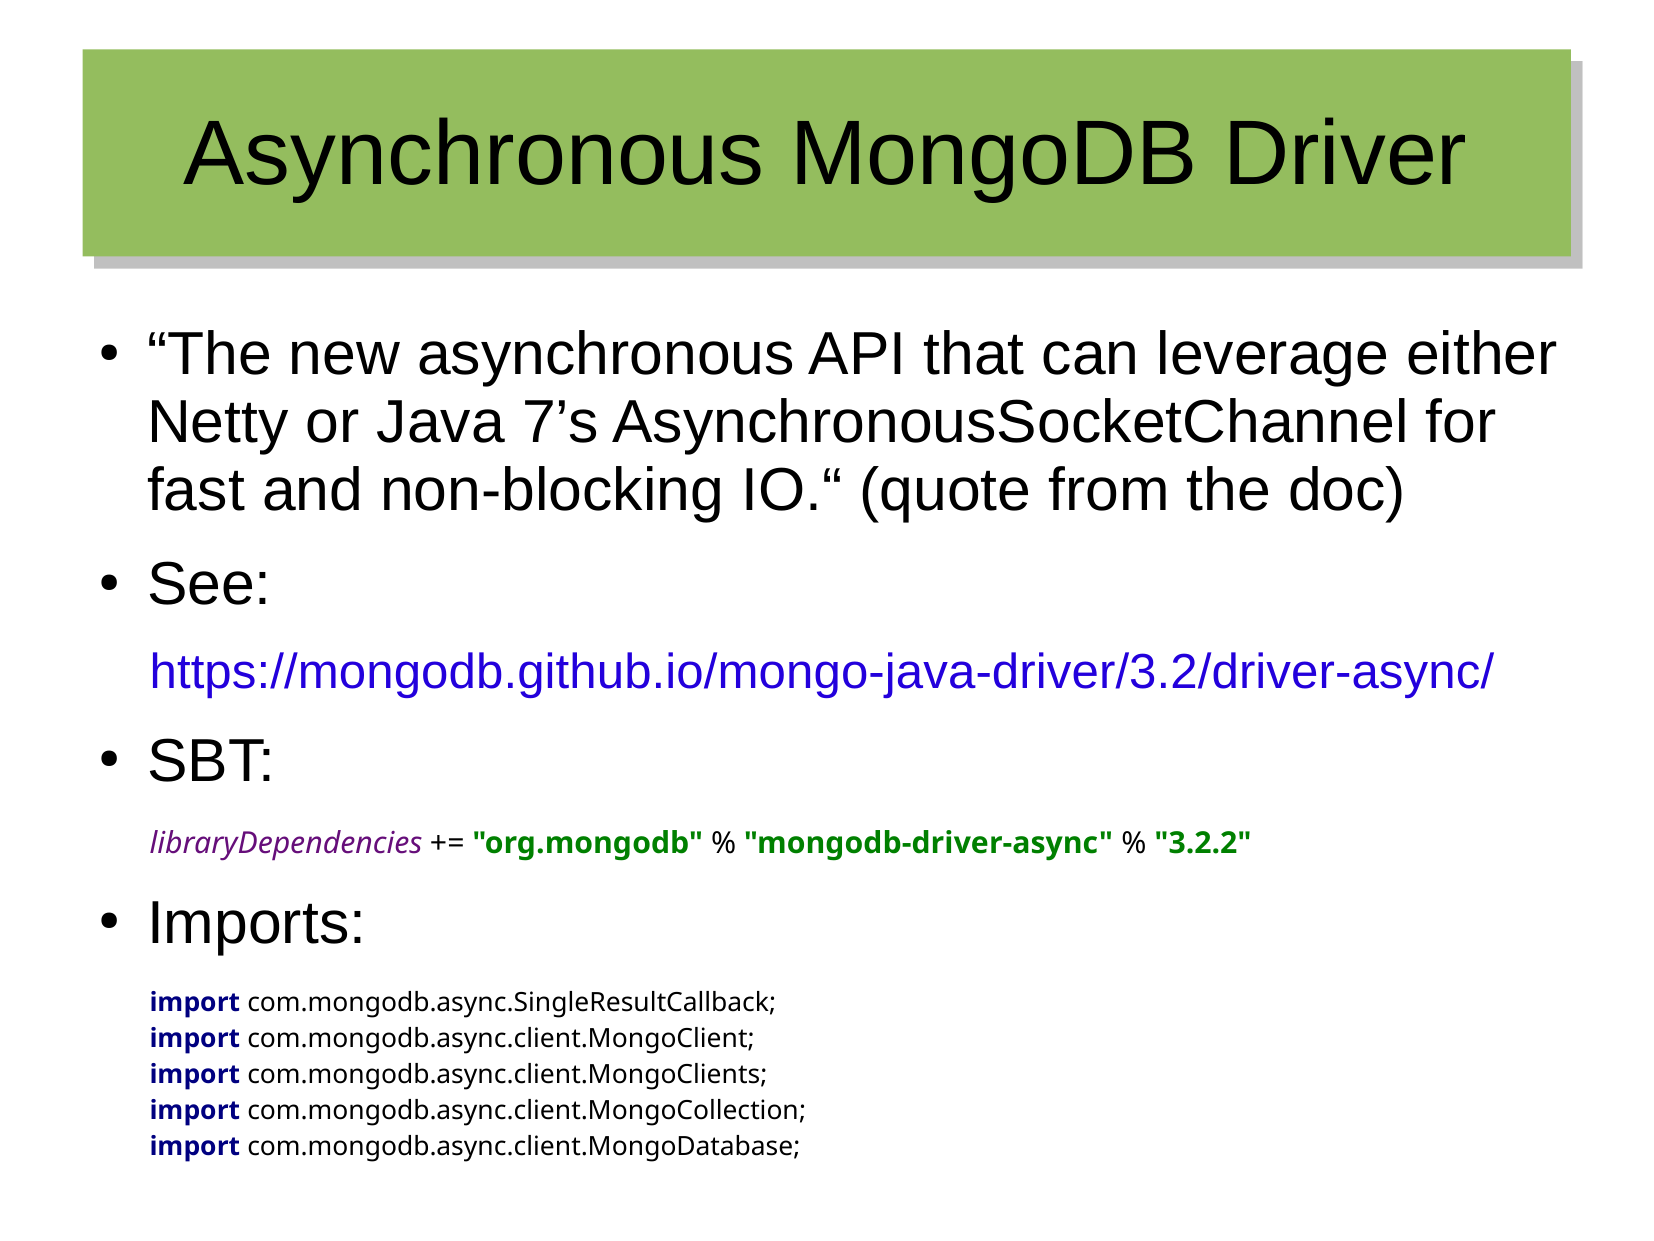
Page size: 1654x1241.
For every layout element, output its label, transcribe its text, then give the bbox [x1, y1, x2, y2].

title Asynchronous MongoDB Driver [82, 49, 1571, 257]
list “The new asynchronous API that can leverage either Netty or Java 7’s AsynchronousSocketChannel for fast and non-blocking IO.“ (quote from the doc) See: https://mongodb.github.io/mongo-java-driver/3.2/driver-async/ SBT: libraryDependencies += "org.mongodb" % "mongodb-driver-async" % "3.2.2" Imports: import com.mongodb.async.SingleResultCallback; import com.mongodb.async.client.MongoClient; import com.mongodb.async.client.MongoClients; import com.mongodb.async.client.MongoCollection; import com.mongodb.async.client.MongoDatabase; [82, 319, 1571, 1211]
